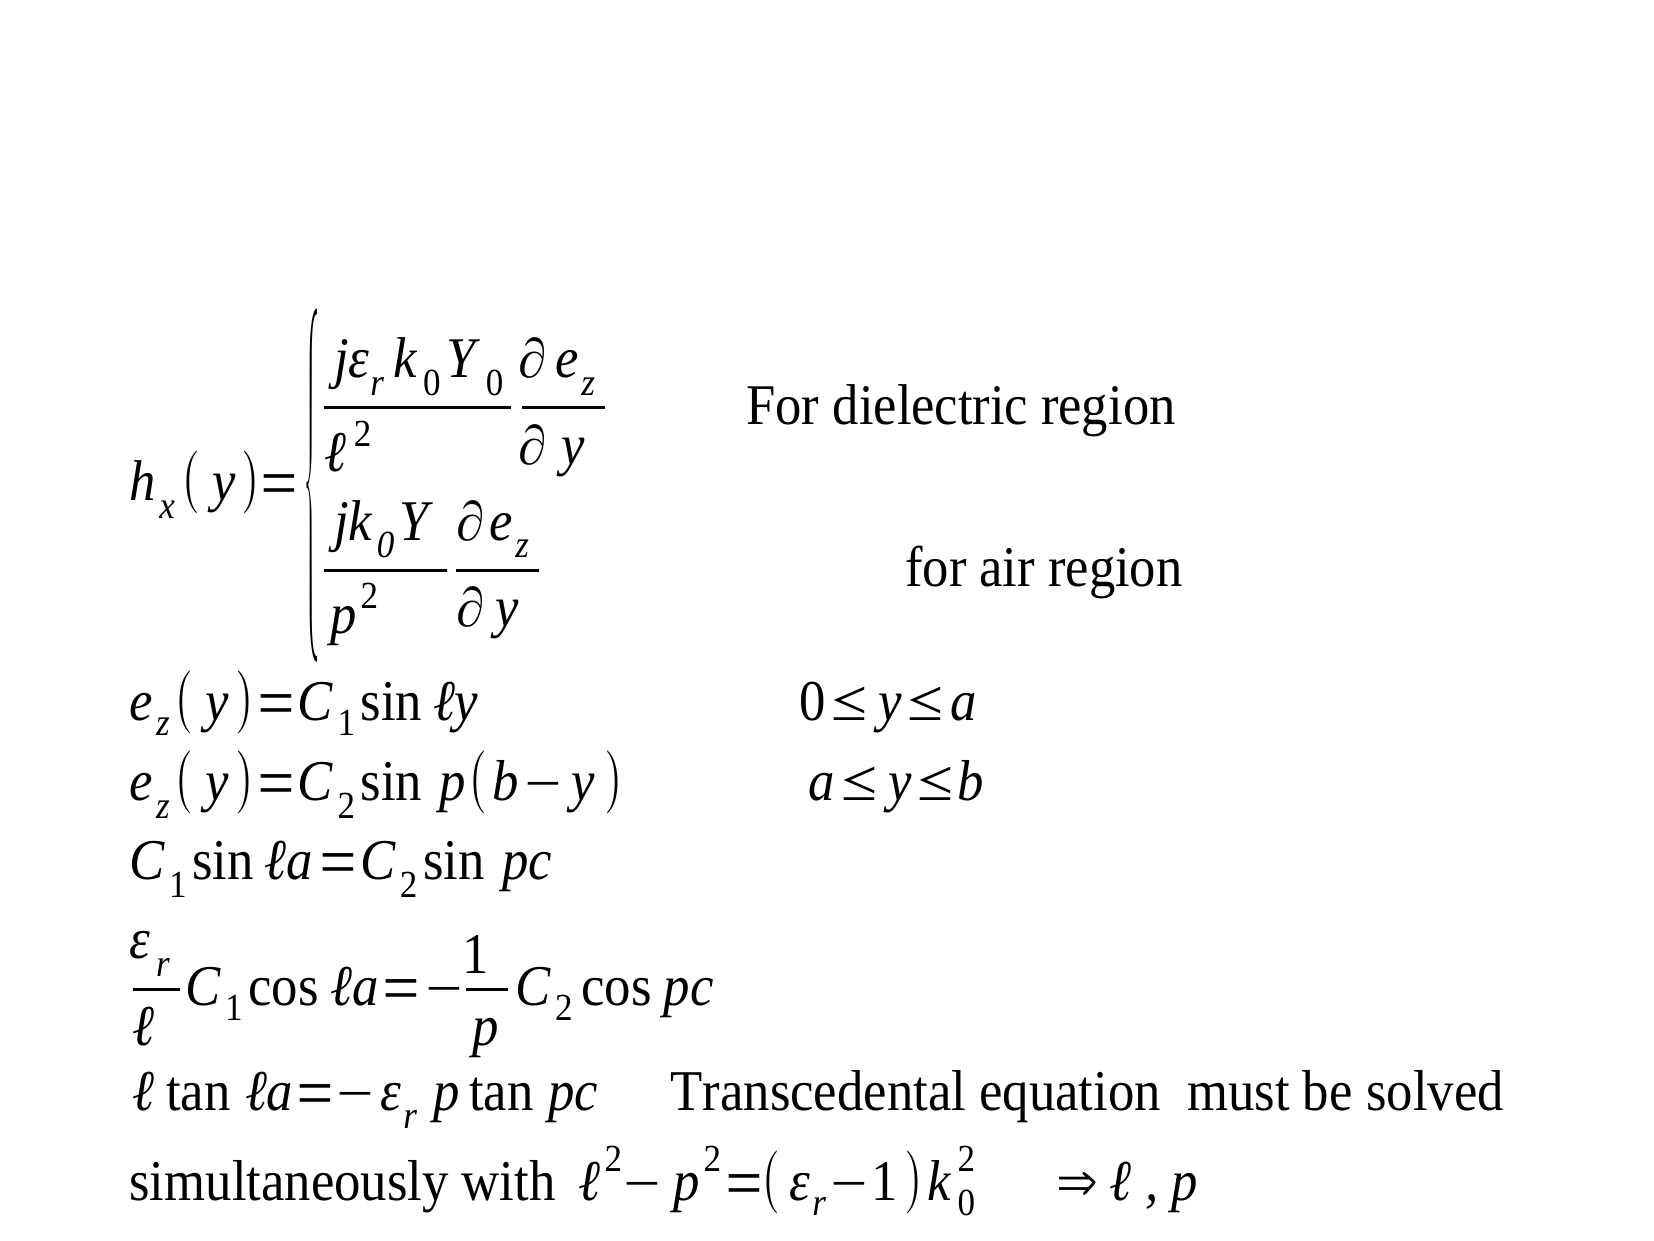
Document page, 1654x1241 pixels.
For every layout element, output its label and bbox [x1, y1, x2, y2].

chart [116, 305, 1538, 1241]
